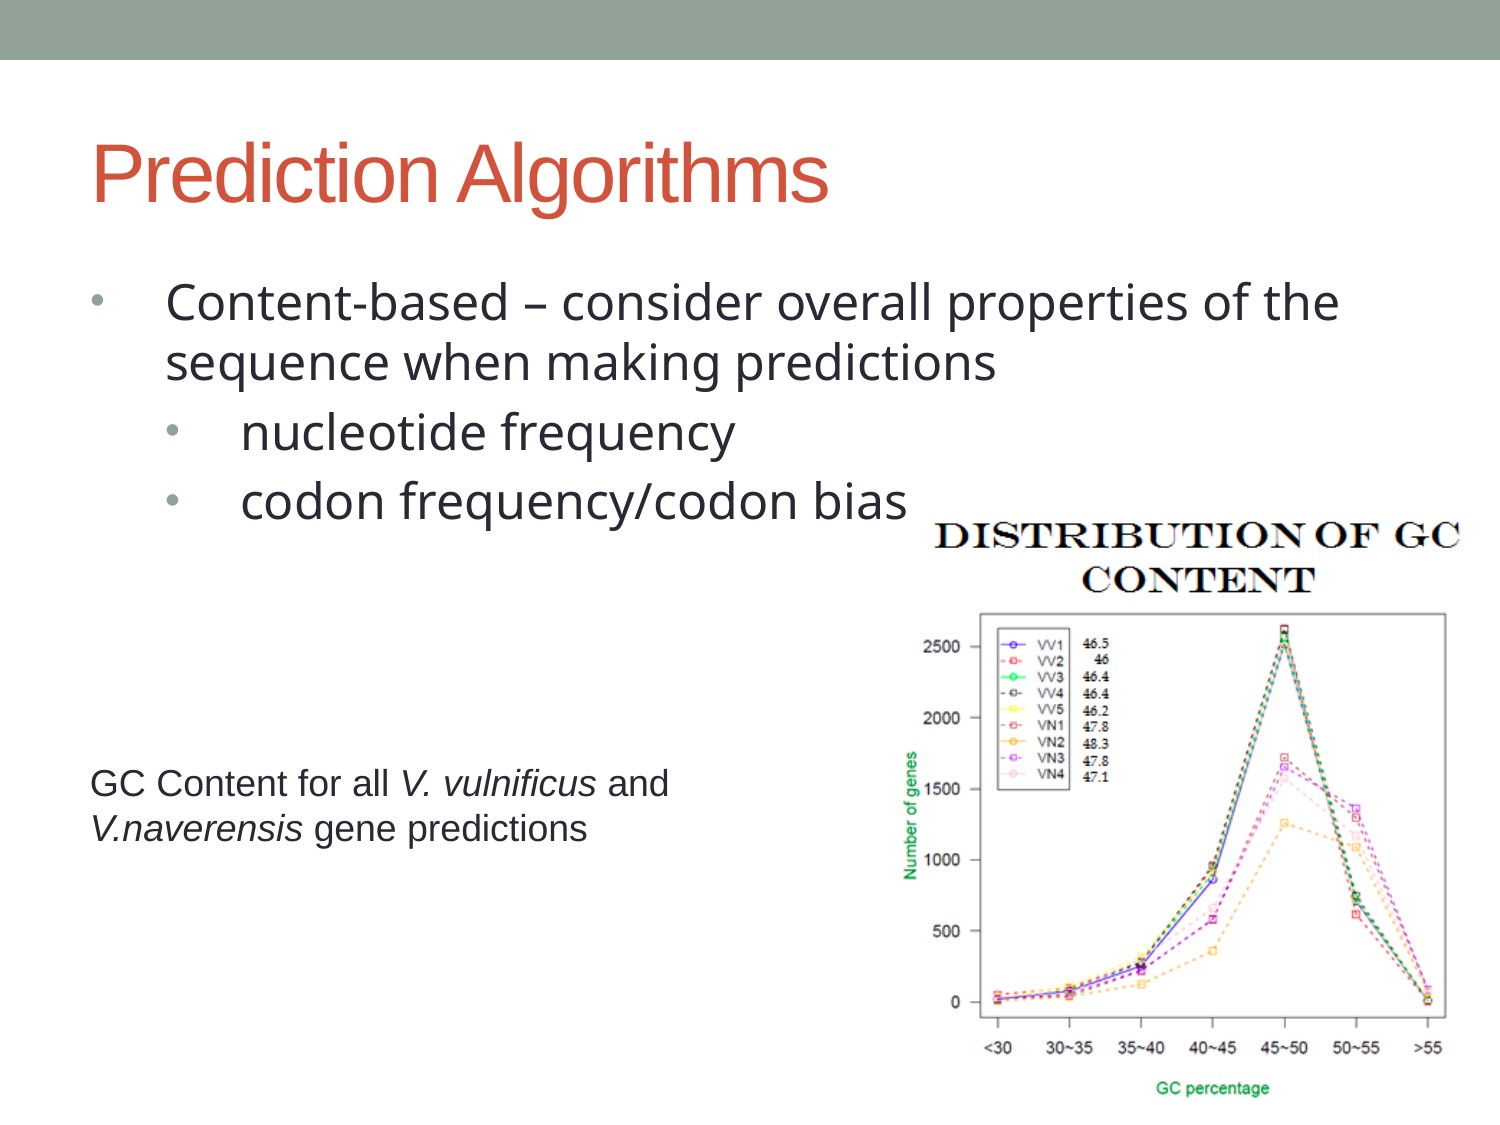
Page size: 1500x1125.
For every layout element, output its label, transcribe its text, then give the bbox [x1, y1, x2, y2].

picture [882, 515, 1467, 1103]
list Content-based – consider overall properties of the sequence when making predictions nucleotide frequency codon frequency/codon bias [75, 262, 1425, 1063]
title Prediction Algorithms [75, 87, 1425, 250]
text_box GC Content for all V. vulnificus and V.naverensis gene predictions [74, 751, 825, 856]
